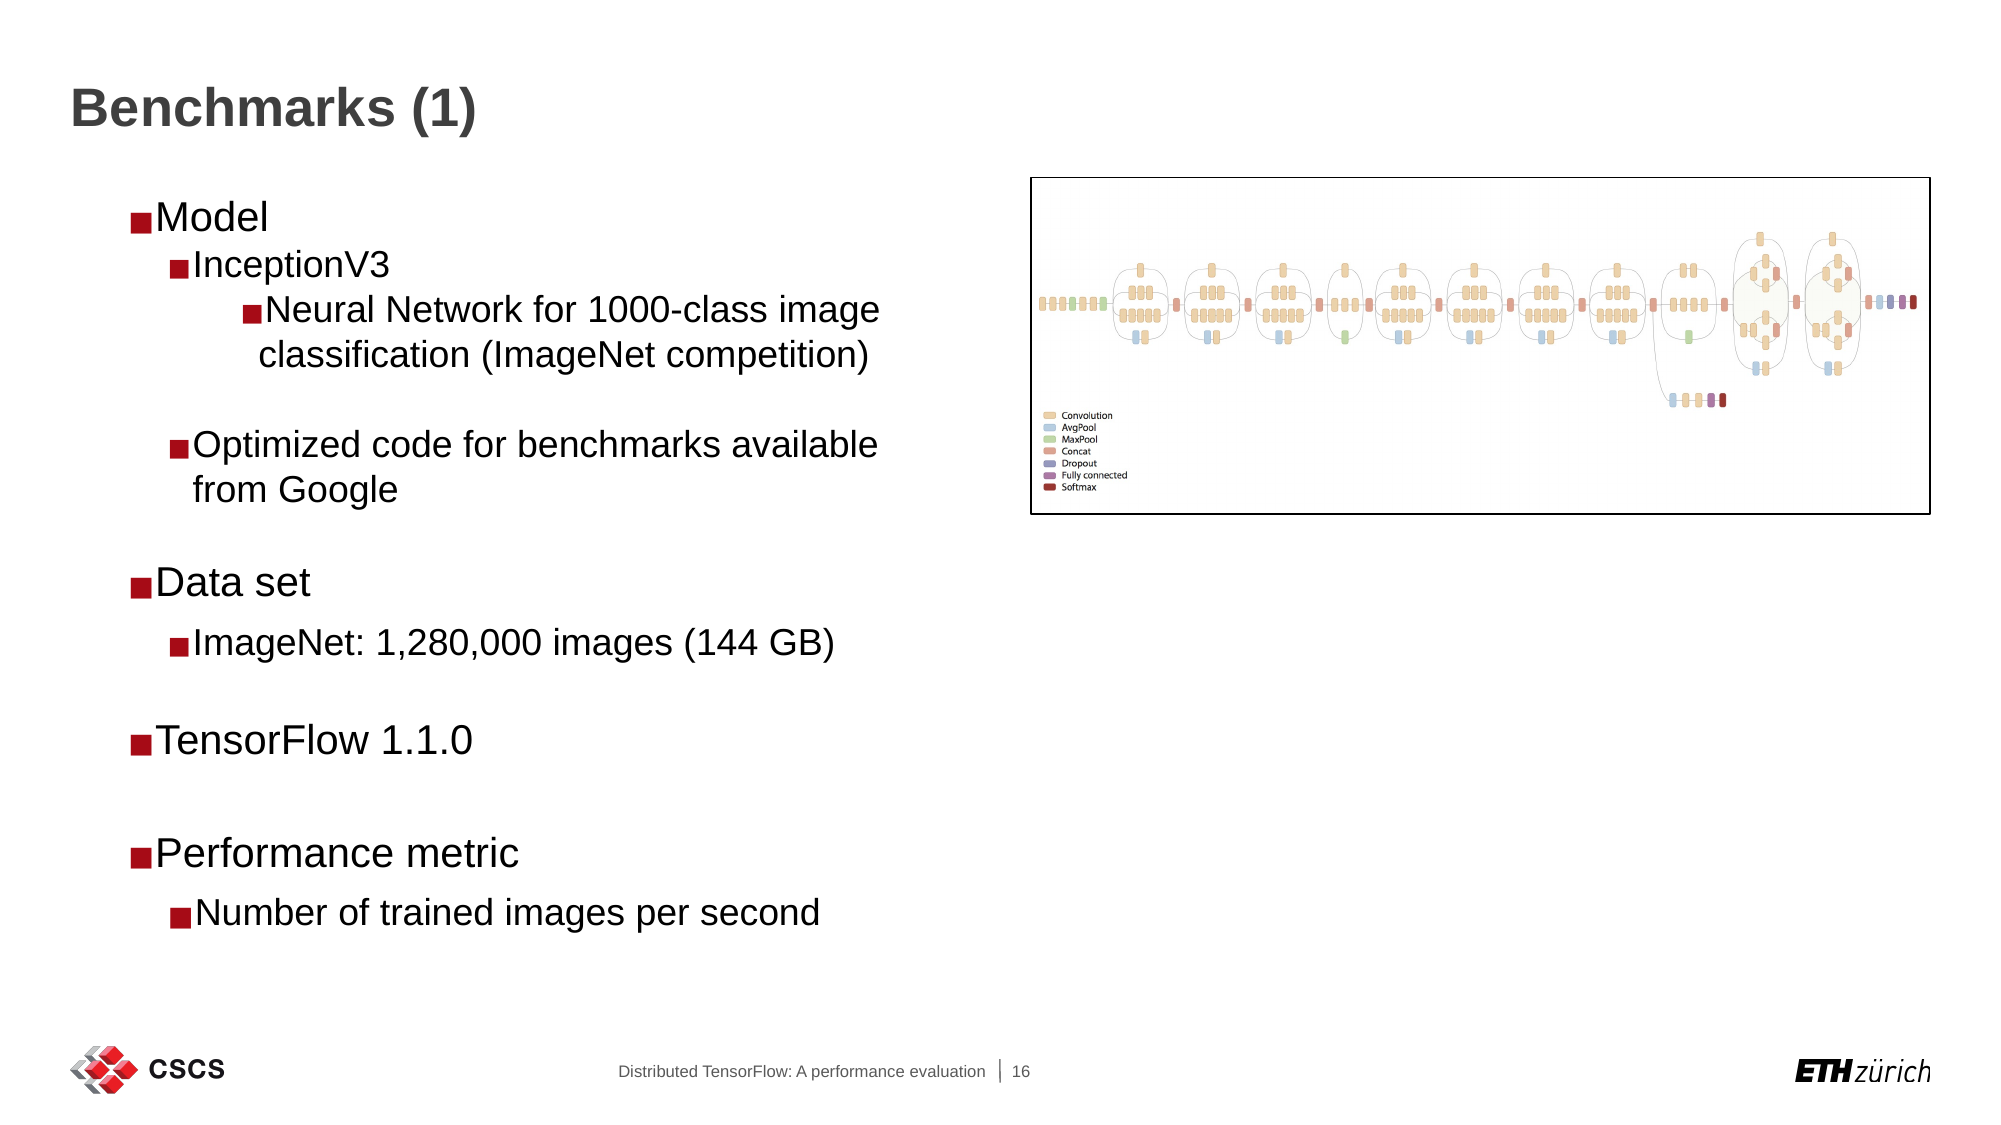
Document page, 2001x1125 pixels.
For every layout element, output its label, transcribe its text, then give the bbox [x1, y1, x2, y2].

slide_number <number> [999, 1059, 1063, 1083]
picture [1795, 1059, 1930, 1082]
list Model InceptionV3 Neural Network for 1000-class image classification (ImageNet competition) Optimized code for benchmarks available from Google Data set ImageNet: 1,280,000 images (144 GB) TensorFlow 1.1.0 Performance metric Number of trained images per second [70, 178, 969, 1024]
picture [57, 1033, 236, 1106]
picture [1031, 178, 1930, 514]
title Benchmarks (1) [70, 7, 1930, 149]
footer Distributed TensorFlow: A performance evaluation [322, 1059, 998, 1083]
